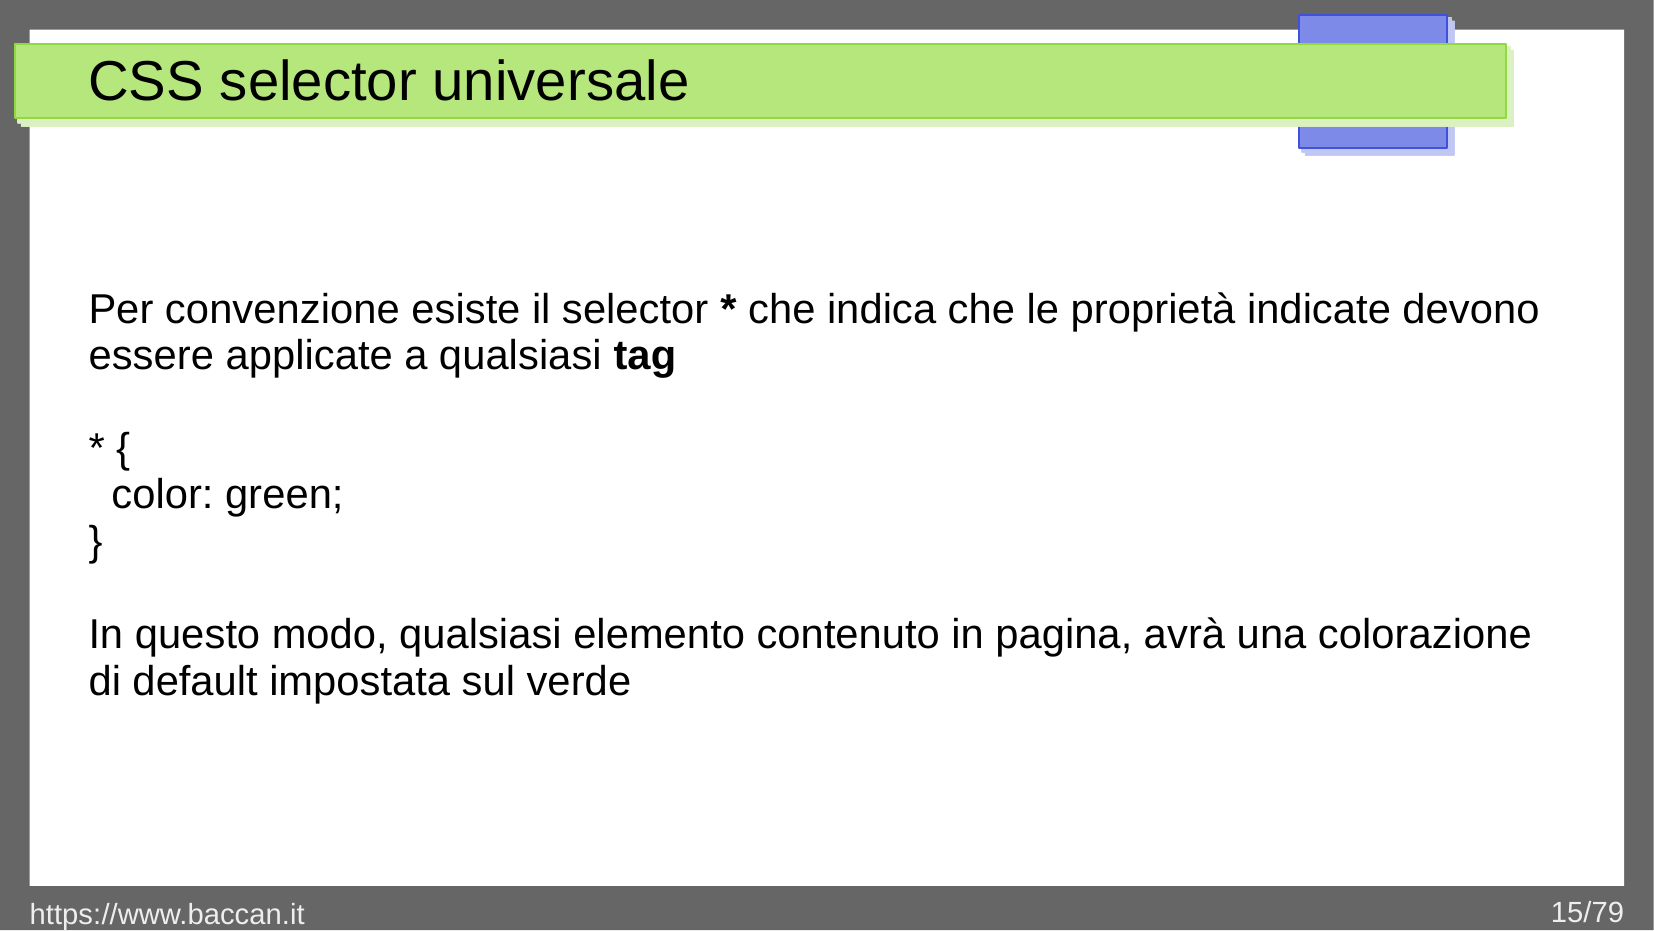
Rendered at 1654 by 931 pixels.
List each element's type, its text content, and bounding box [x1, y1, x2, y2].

title CSS selector universale [88, 44, 1506, 119]
text_box Per convenzione esiste il selector * che indica che le proprietà indicate devono essere applicate a qualsiasi tag * { color: green; } In questo modo, qualsiasi elemento contenuto in pagina, avrà una colorazione di default impostata sul verde [88, 169, 1565, 820]
